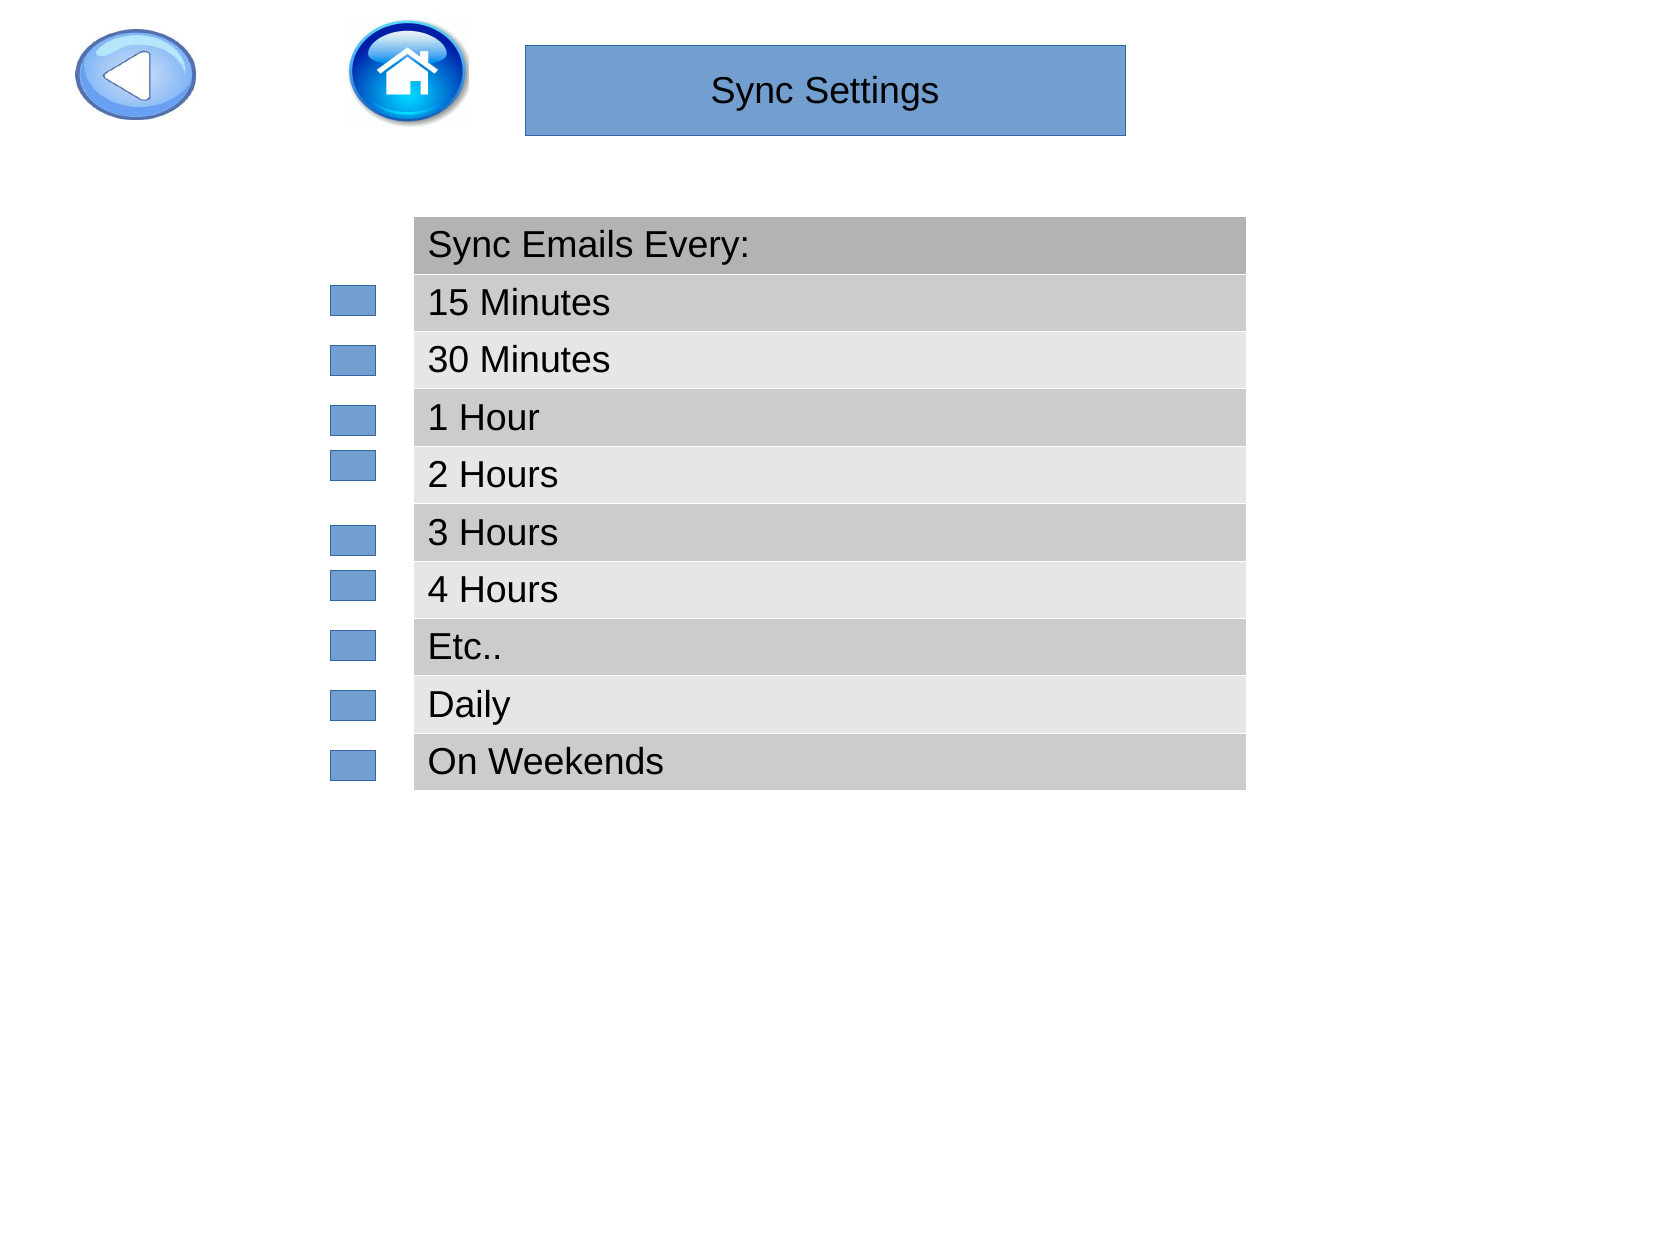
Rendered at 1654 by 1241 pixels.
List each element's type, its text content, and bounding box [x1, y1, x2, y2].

table_cell 1 Hour [414, 389, 1246, 446]
table_cell On Weekends [414, 734, 1246, 790]
table_header Sync Emails Every: [414, 217, 1246, 274]
text_box [330, 405, 376, 436]
text_box [330, 450, 376, 481]
table_cell Etc.. [414, 619, 1246, 675]
table_cell 2 Hours [414, 447, 1246, 503]
text_box [330, 690, 376, 721]
text_box [330, 570, 376, 601]
table_cell 15 Minutes [414, 275, 1246, 331]
table_cell 4 Hours [414, 562, 1246, 618]
text_box [330, 525, 376, 556]
text_box [330, 285, 376, 316]
text_box [330, 345, 376, 376]
text_box Sync Settings [525, 45, 1126, 136]
table_cell 3 Hours [414, 504, 1246, 561]
picture [345, 14, 469, 128]
picture [75, 29, 196, 121]
table_cell Daily [414, 676, 1246, 733]
text_box [330, 750, 376, 781]
text_box [330, 630, 376, 661]
table_cell 30 Minutes [414, 332, 1246, 388]
